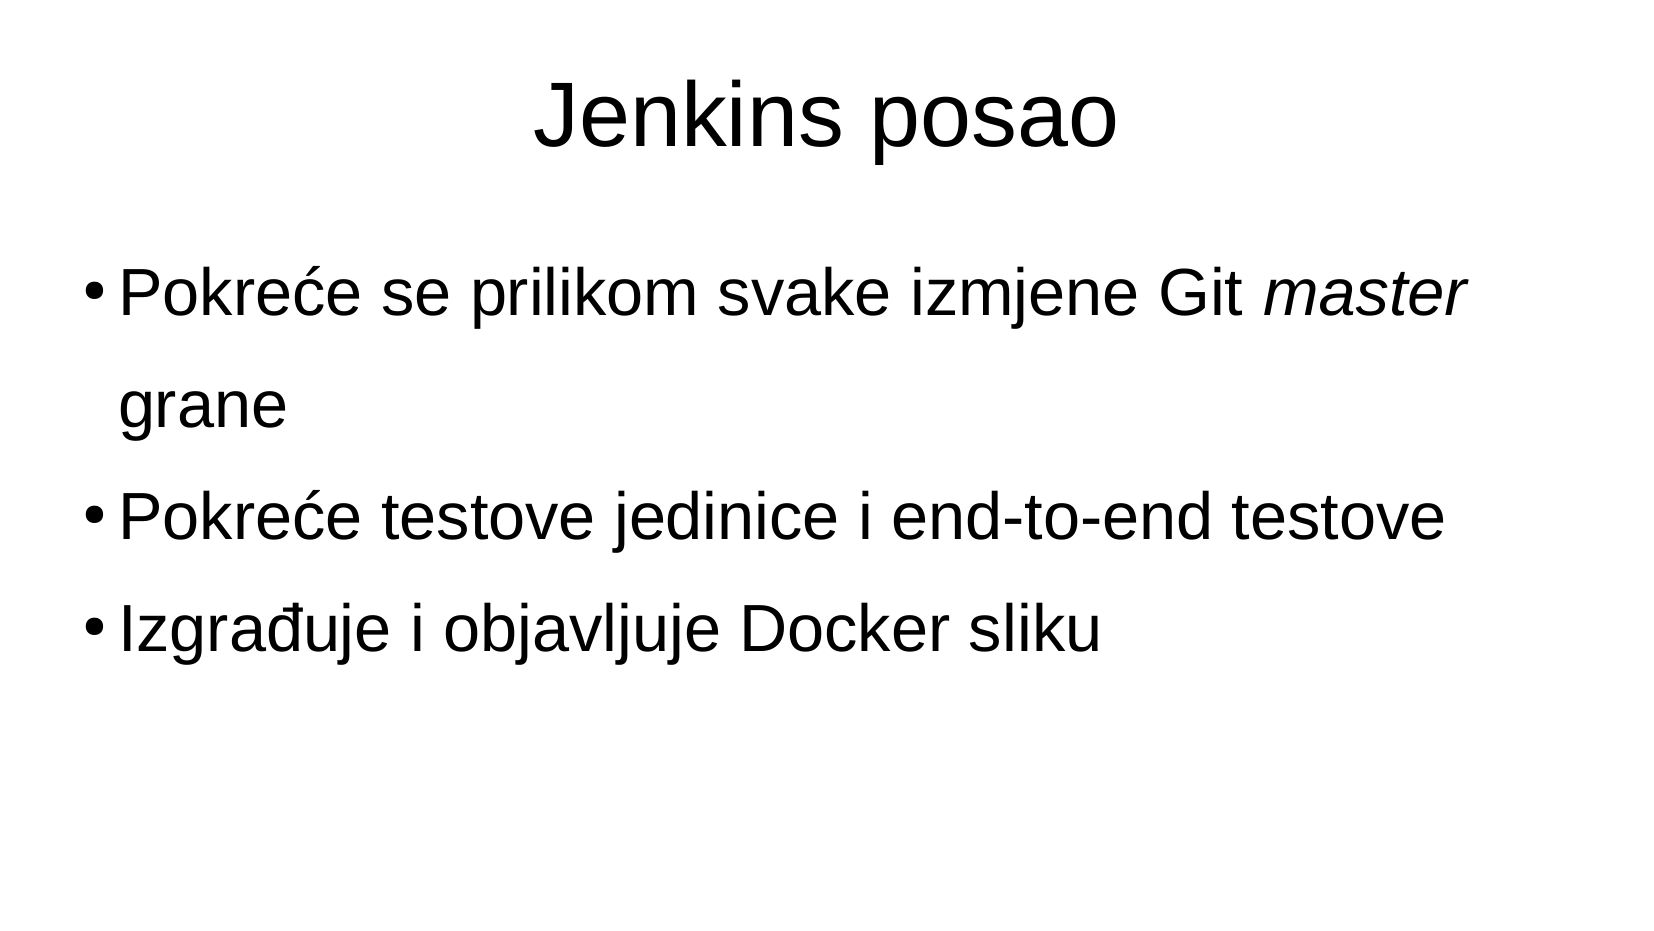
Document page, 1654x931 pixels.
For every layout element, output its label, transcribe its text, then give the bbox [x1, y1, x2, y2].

title Jenkins posao [82, 37, 1571, 193]
subtitle Pokreće se prilikom svake izmjene Git master grane Pokreće testove jedinice i end-to-end testove Izgrađuje i objavljuje Docker sliku [82, 217, 1571, 758]
